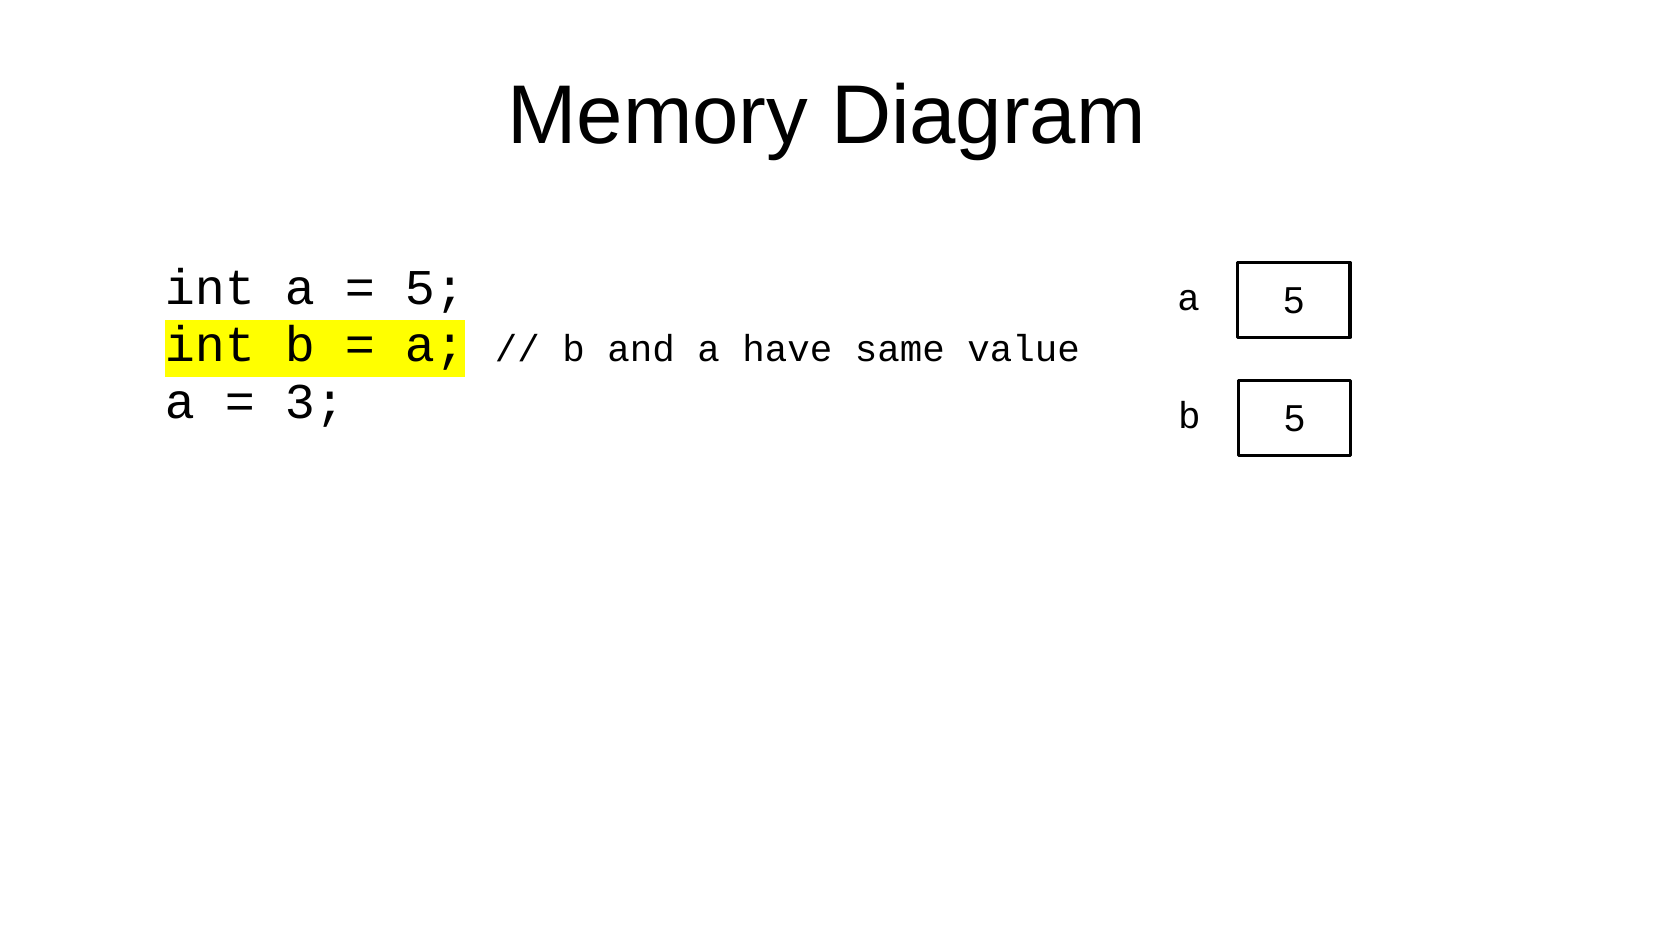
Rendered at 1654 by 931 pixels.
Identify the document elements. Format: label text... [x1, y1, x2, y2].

text_box a [1162, 272, 1215, 330]
text_box 5 [1238, 380, 1351, 456]
title Memory Diagram [82, 37, 1571, 193]
text_box b [1163, 390, 1216, 448]
text_box int a = 5; int b = a; // b and a have same value a = 3; [150, 255, 1095, 483]
text_box 5 [1237, 262, 1350, 338]
